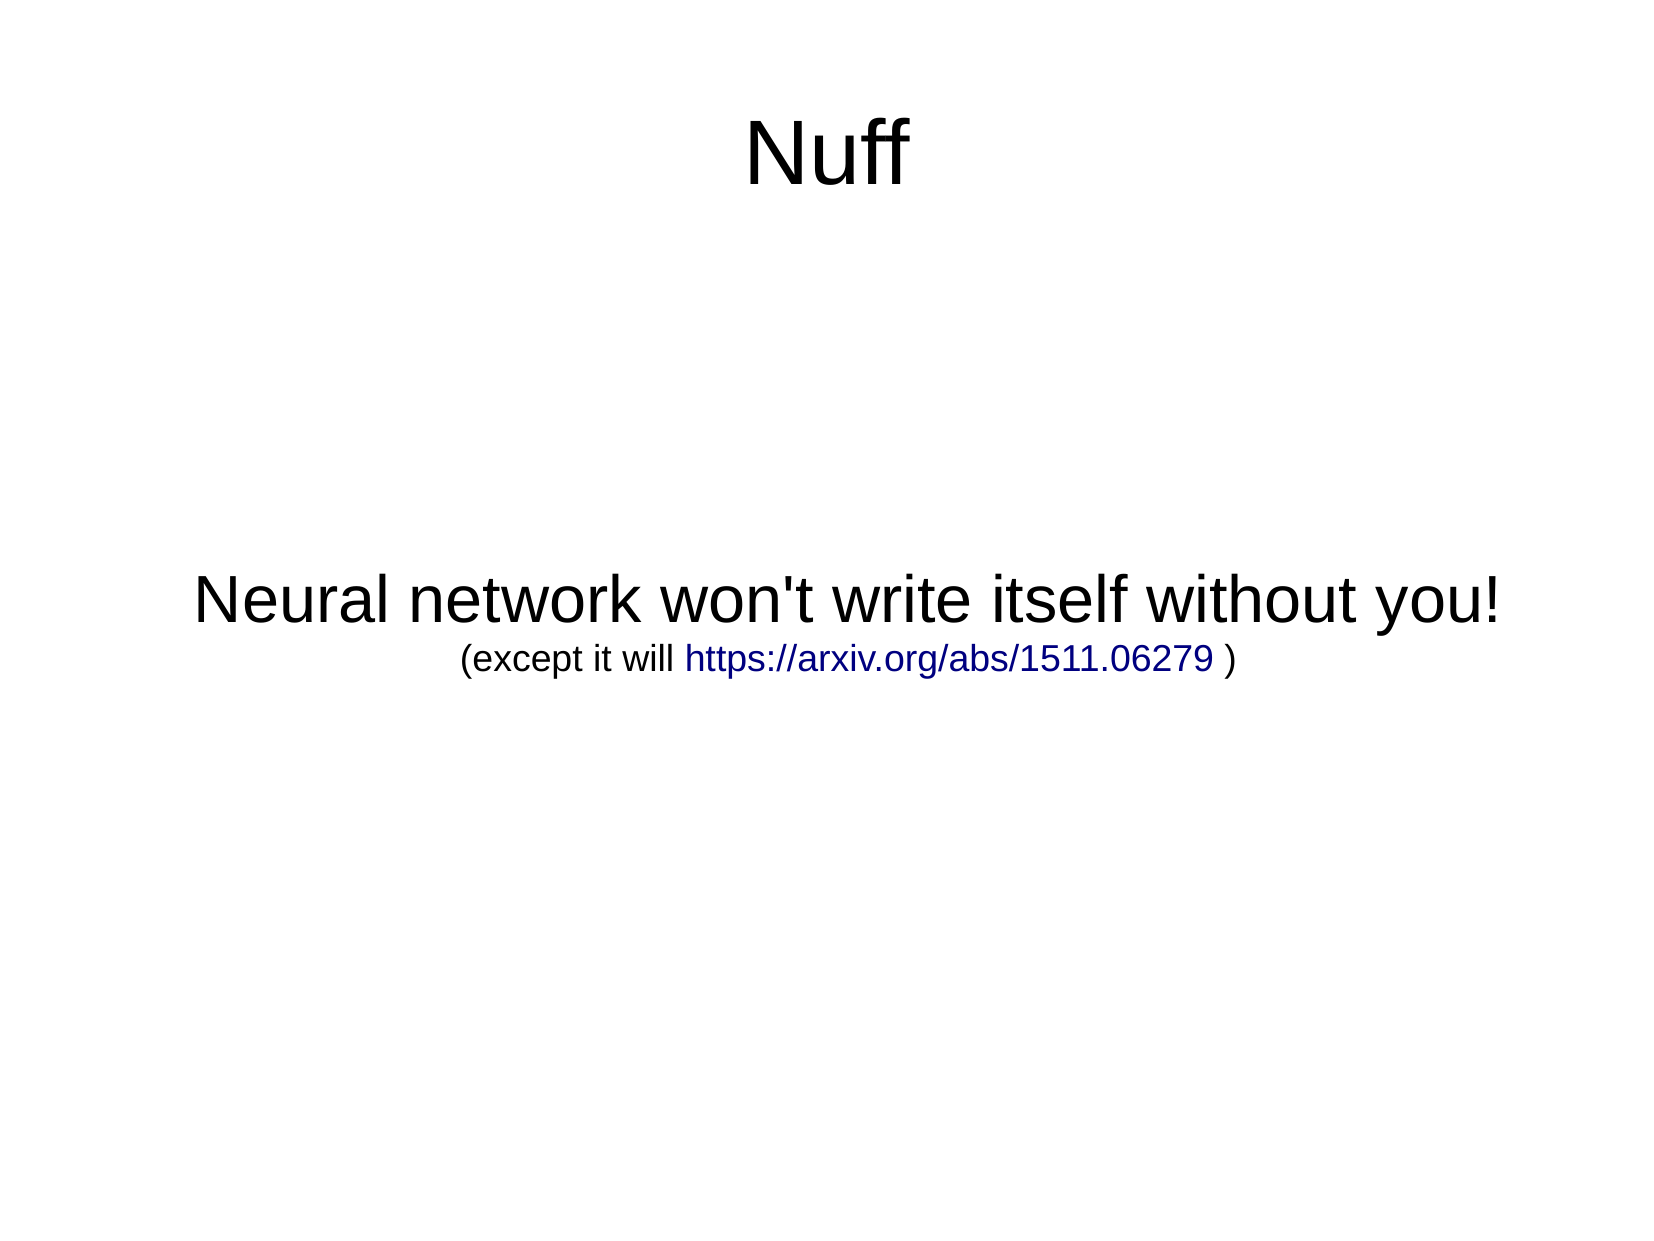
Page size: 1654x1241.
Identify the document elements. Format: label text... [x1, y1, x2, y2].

text_box Neural network won't write itself without you! (except it will https://arxiv.org/abs/1511.06279 ) [15, 555, 1647, 944]
title Nuff [82, 49, 1571, 257]
